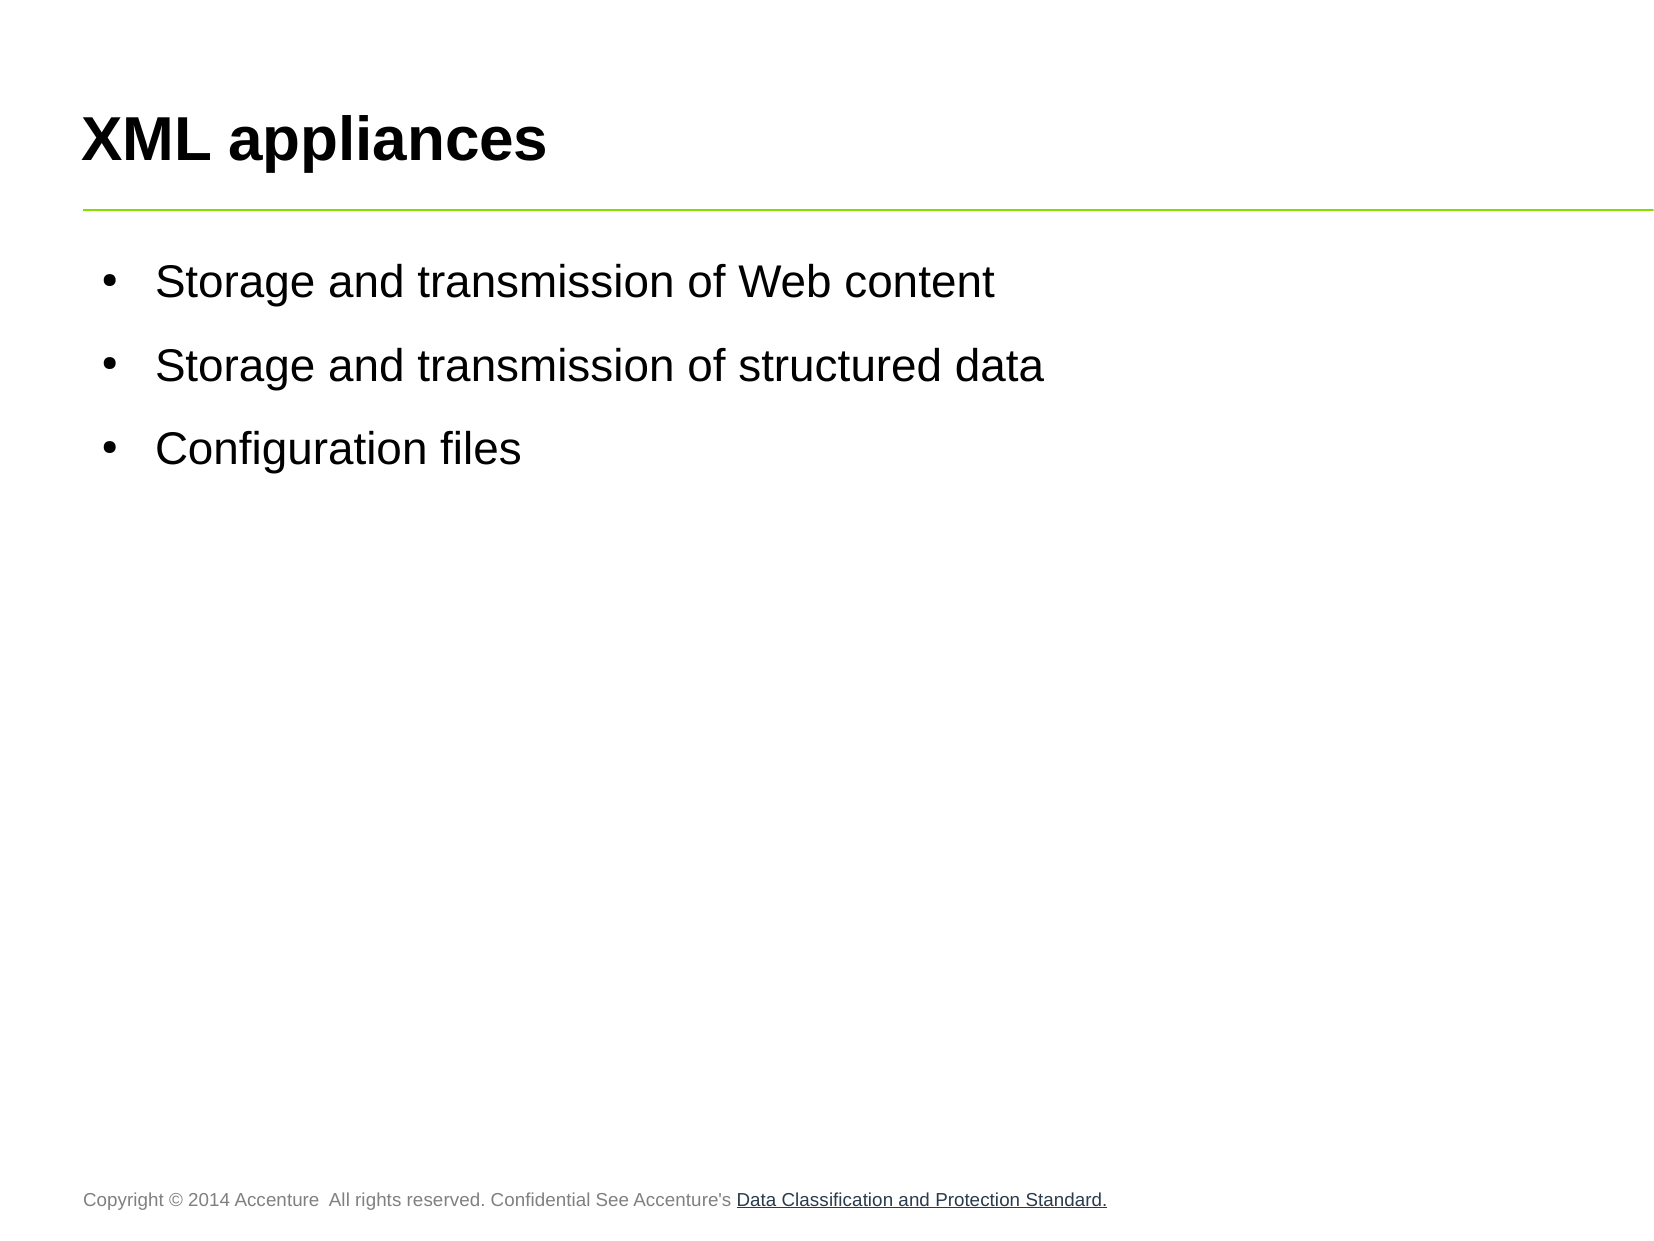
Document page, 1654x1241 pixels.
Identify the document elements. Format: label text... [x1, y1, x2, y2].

title XML appliances [81, 68, 1654, 211]
list Storage and transmission of Web content Storage and transmission of structured data Configuration files [84, 255, 1573, 1166]
